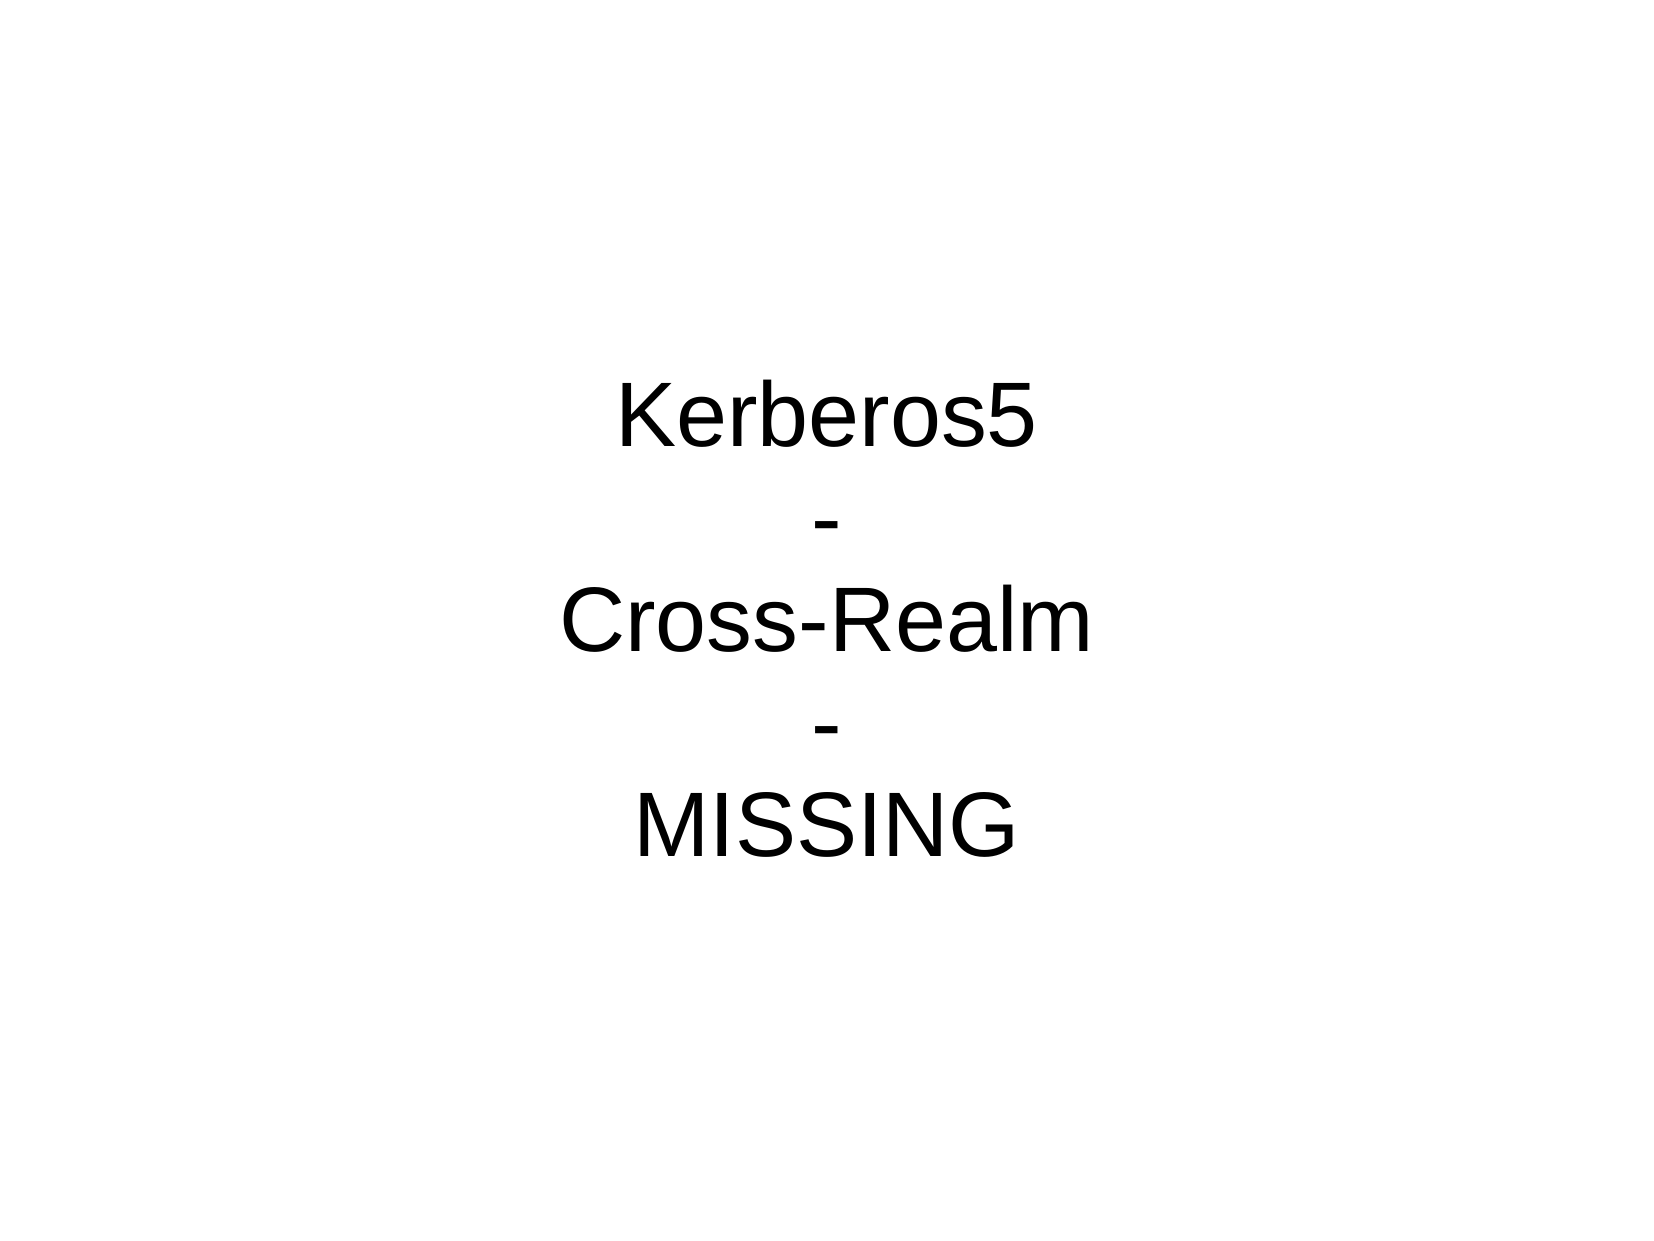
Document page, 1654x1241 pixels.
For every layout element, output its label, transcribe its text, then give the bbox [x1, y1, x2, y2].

title Kerberos5 - Cross-Realm - MISSING [82, 363, 1571, 877]
